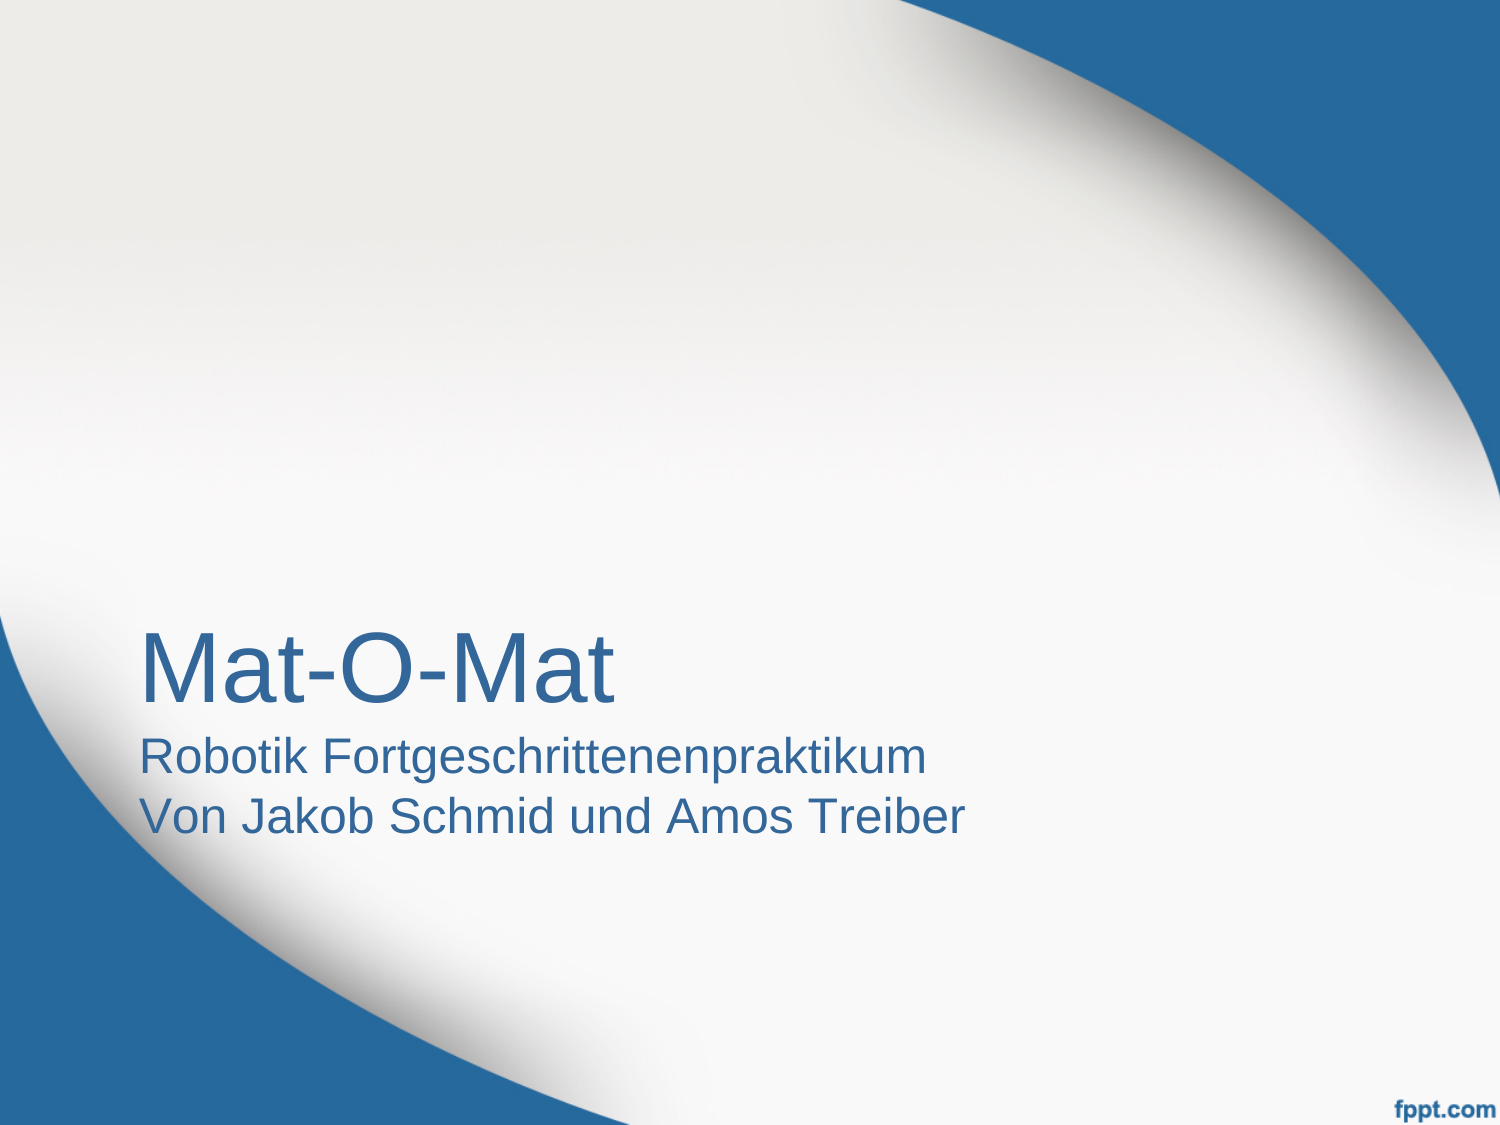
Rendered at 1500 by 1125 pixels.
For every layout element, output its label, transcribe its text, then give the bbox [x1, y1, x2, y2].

title Mat-O-Mat [123, 595, 1247, 730]
text_box Robotik Fortgeschrittenenpraktikum Von Jakob Schmid und Amos Treiber [123, 730, 1247, 837]
picture [0, 0, 1500, 1125]
